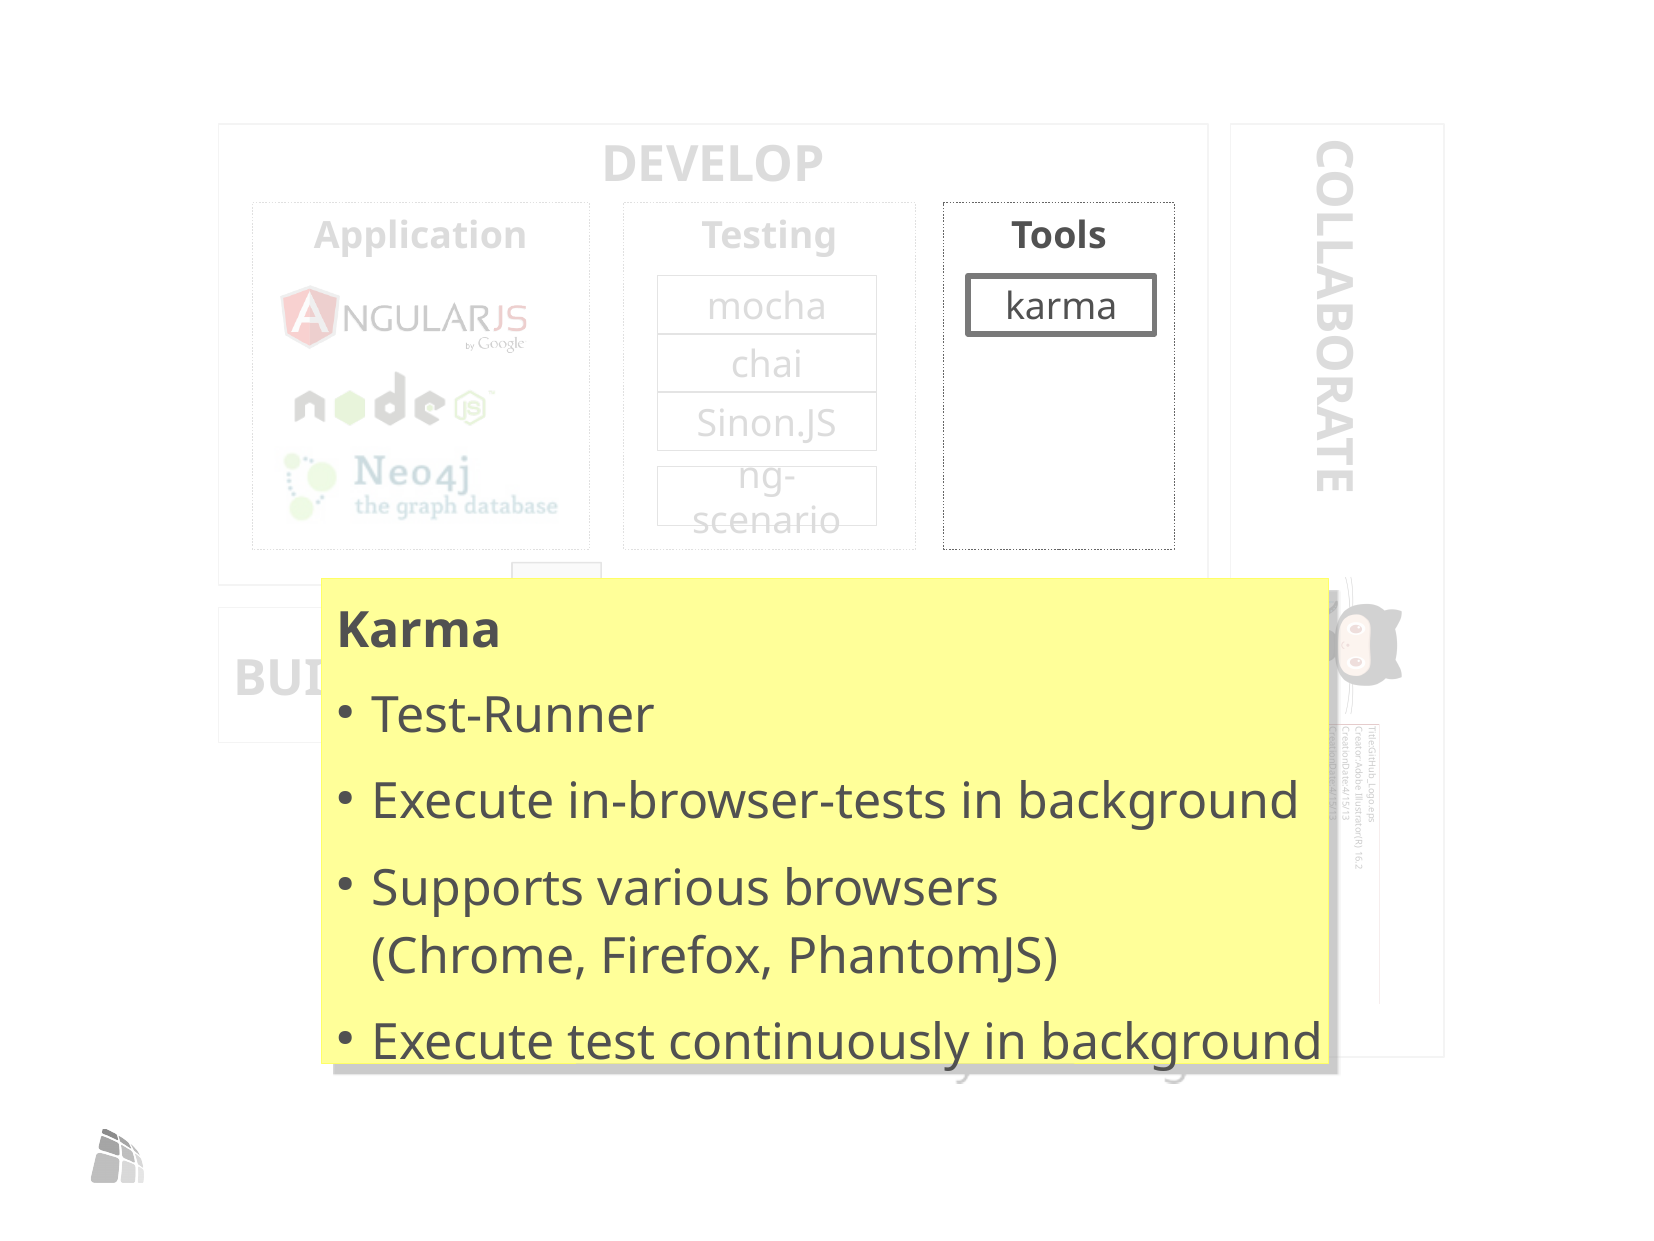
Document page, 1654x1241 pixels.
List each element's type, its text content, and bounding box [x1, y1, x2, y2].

text_box [153, 36, 1548, 1075]
picture [82, 1129, 144, 1183]
text_box Tools [943, 202, 1175, 550]
text_box karma [968, 275, 1155, 334]
text_box Karma Test-Runner Execute in-browser-tests in background Supports various browsers (Chrome, Firefox, PhantomJS) Execute test continuously in background [321, 578, 1329, 1063]
